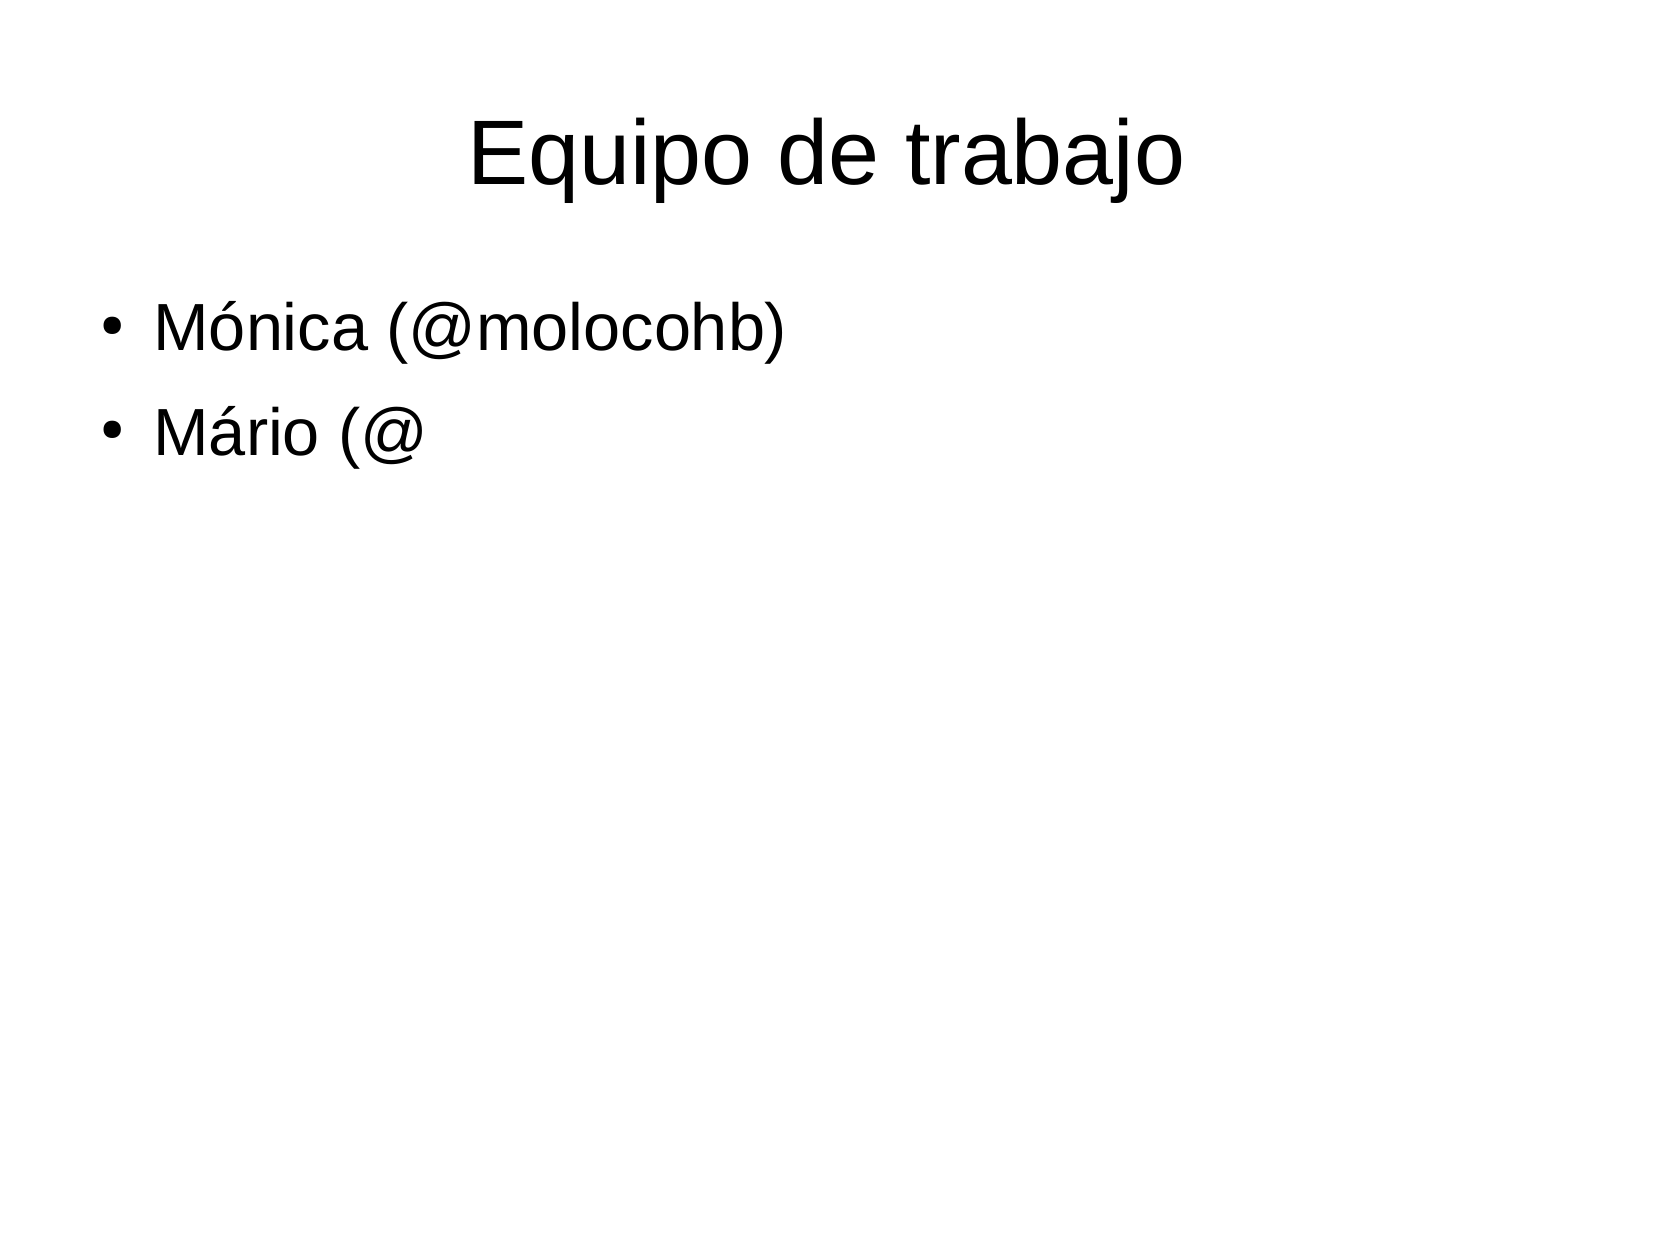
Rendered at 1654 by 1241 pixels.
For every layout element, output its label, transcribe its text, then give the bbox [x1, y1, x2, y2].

title Equipo de trabajo [82, 49, 1571, 257]
list Mónica (@molocohb) Mário (@ [82, 290, 1538, 1010]
